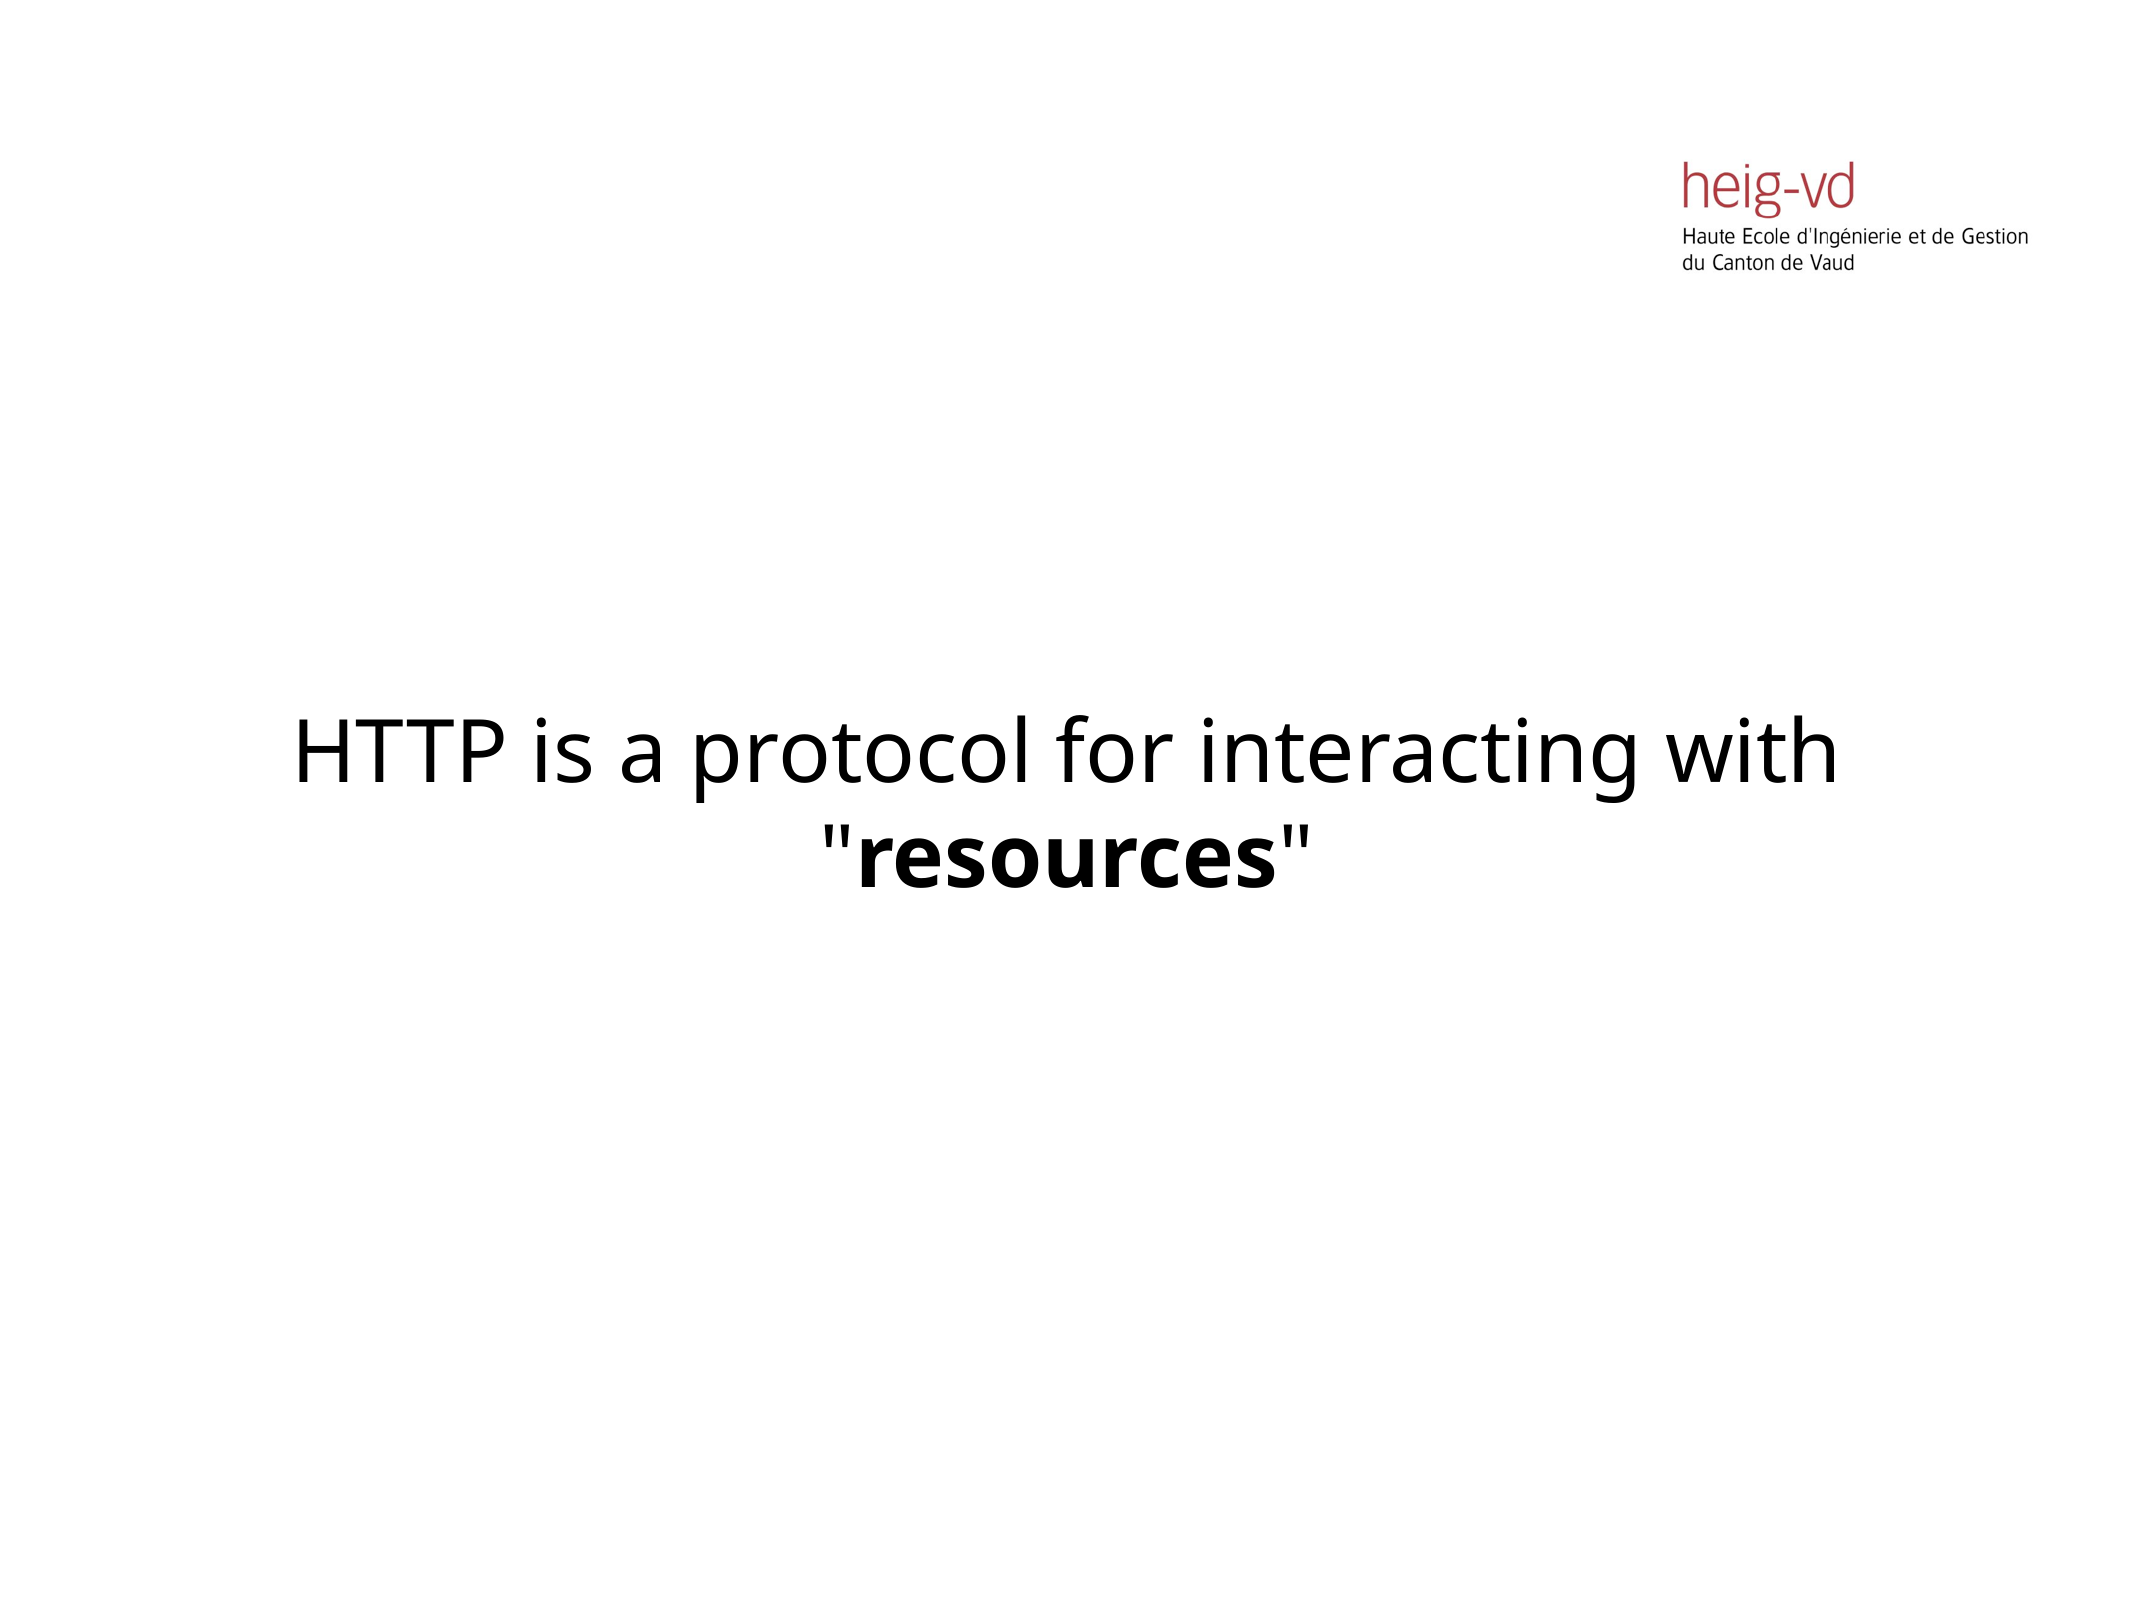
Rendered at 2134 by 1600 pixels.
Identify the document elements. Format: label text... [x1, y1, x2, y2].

picture [1672, 149, 2036, 284]
title HTTP is a protocol for interacting with "resources" [93, 608, 2040, 992]
